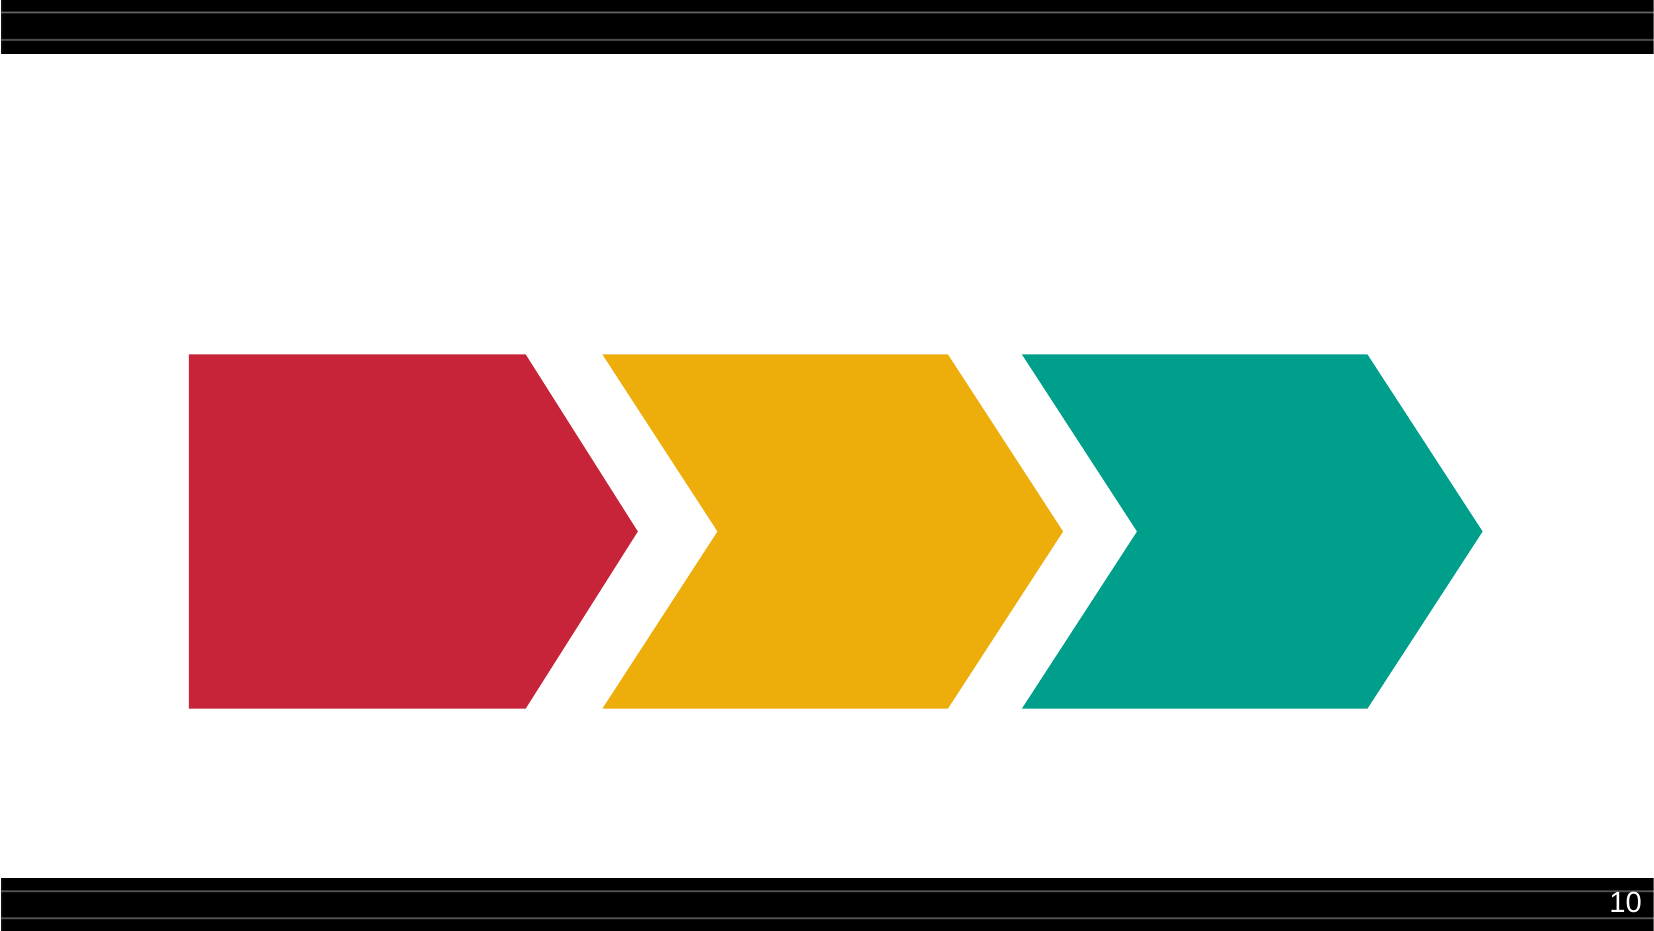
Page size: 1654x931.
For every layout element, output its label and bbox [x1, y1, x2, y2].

picture [1, 0, 1654, 54]
text_box [602, 354, 1064, 709]
text_box [188, 354, 638, 709]
picture [1, 878, 1654, 931]
